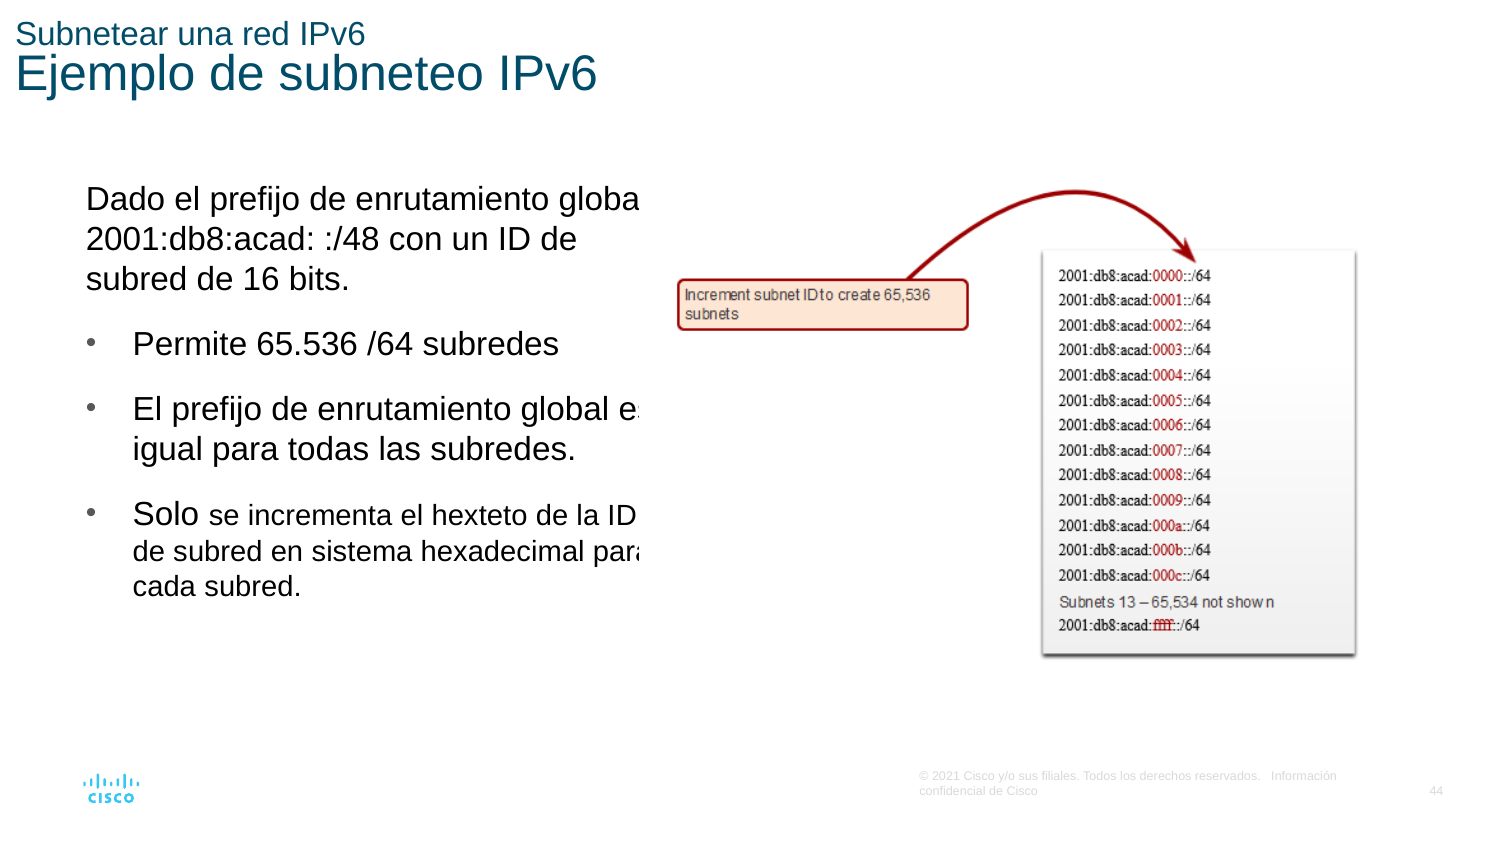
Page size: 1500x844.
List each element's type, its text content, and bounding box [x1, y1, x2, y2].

title Subnetear una red IPv6 Ejemplo de subneteo IPv6 [0, 0, 1369, 121]
picture [639, 169, 1369, 674]
list Dado el prefijo de enrutamiento global 2001:db8:acad: :/48 con un ID de subred de 16 bits. Permite 65.536 /64 subredes El prefijo de enrutamiento global es igual para todas las subredes. Solo se incrementa el hexteto de la ID de subred en sistema hexadecimal para cada subred. [70, 169, 639, 640]
